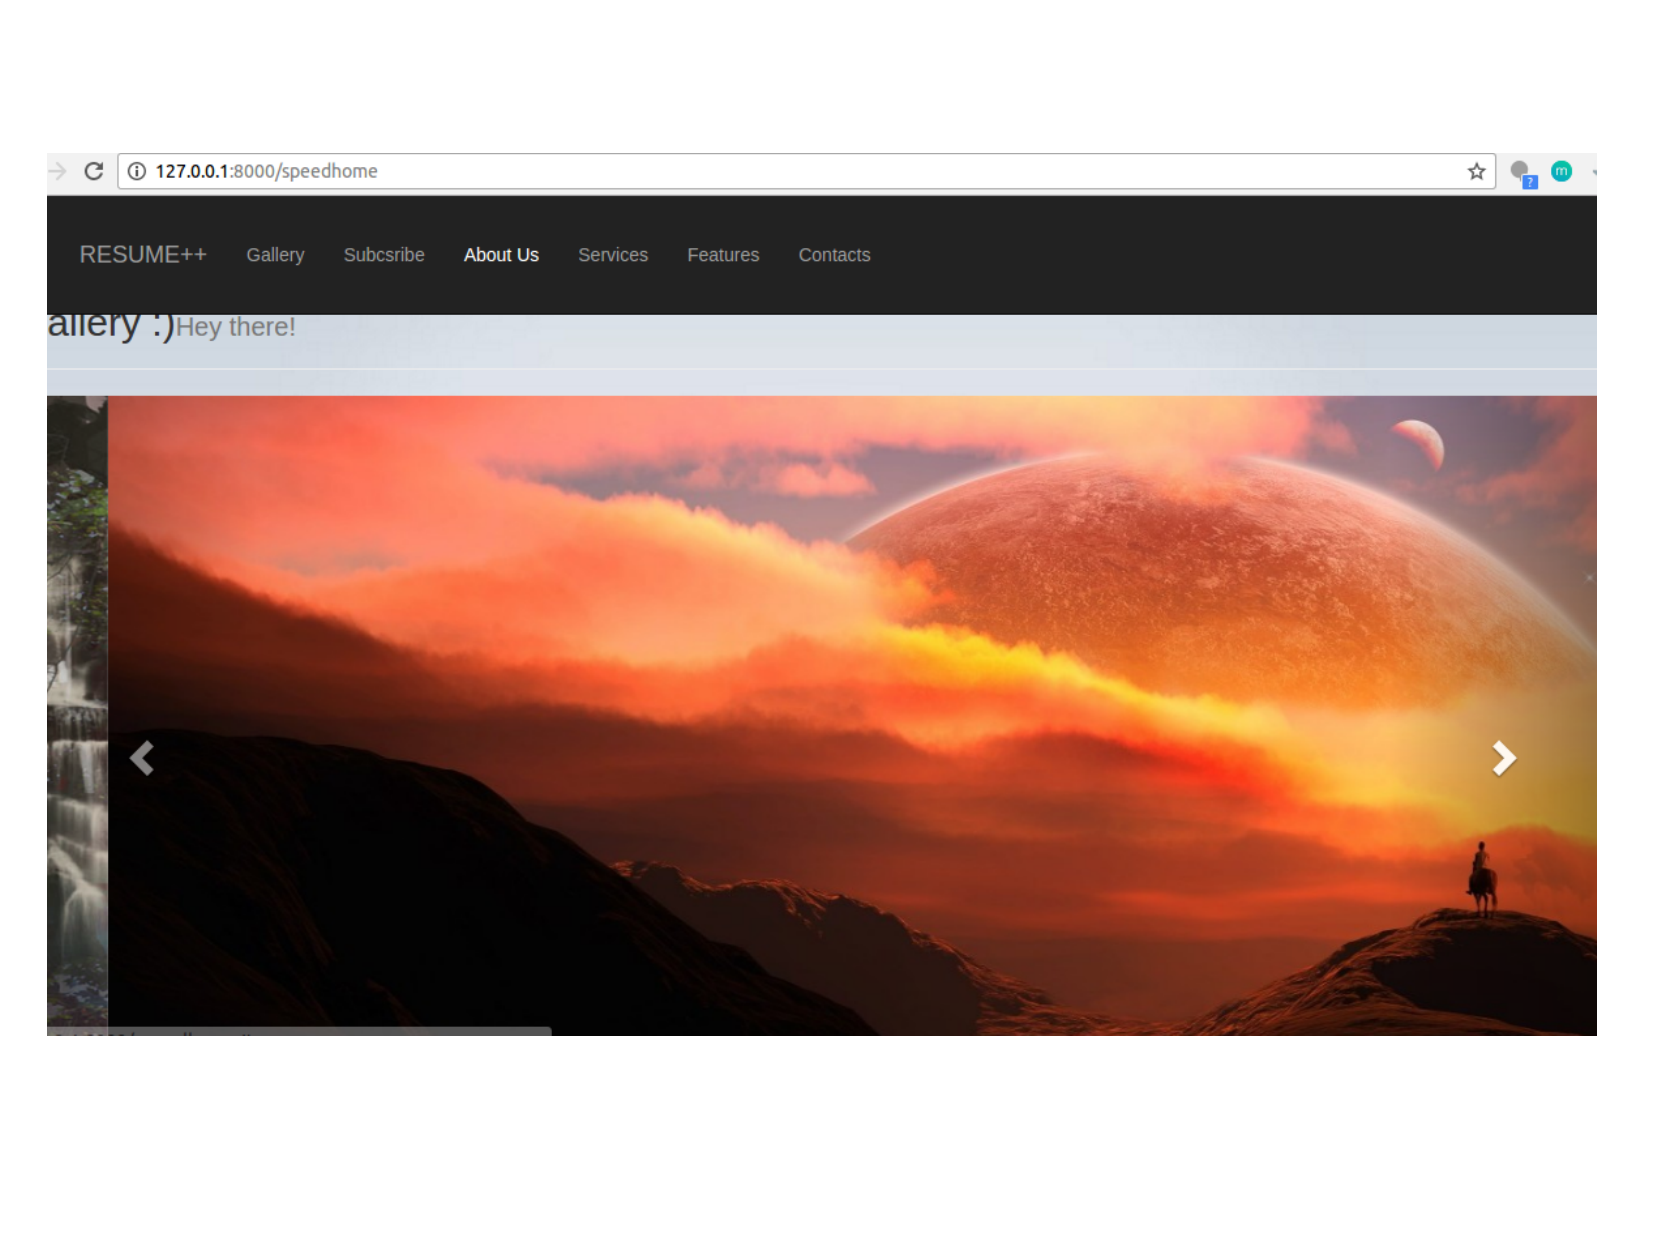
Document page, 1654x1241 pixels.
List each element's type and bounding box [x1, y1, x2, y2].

picture [47, 153, 1597, 1036]
